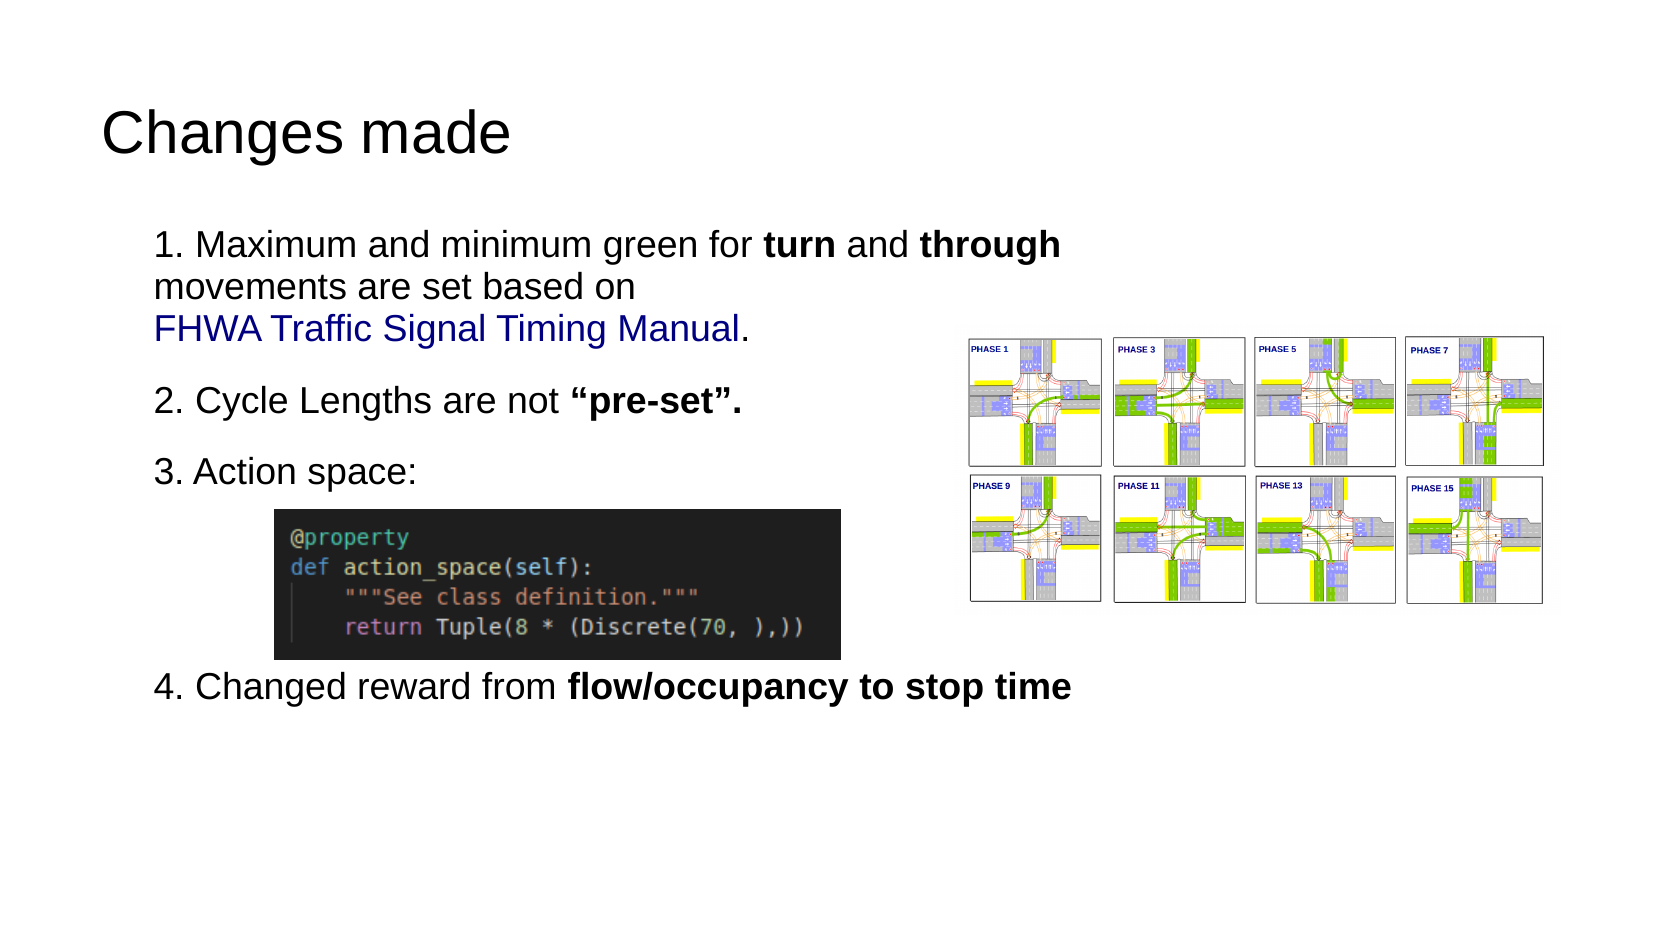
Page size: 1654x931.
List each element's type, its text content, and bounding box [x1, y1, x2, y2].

list 1. Maximum and minimum green for turn and through movements are set based on FHWA Traffic Signal Timing Manual. 2. Cycle Lengths are not “pre-set”. 3. Action space: 4. Changed reward from flow/occupancy to stop time [82, 223, 1081, 763]
picture [953, 323, 1561, 616]
picture [274, 509, 841, 660]
title Changes made [101, 54, 1591, 211]
